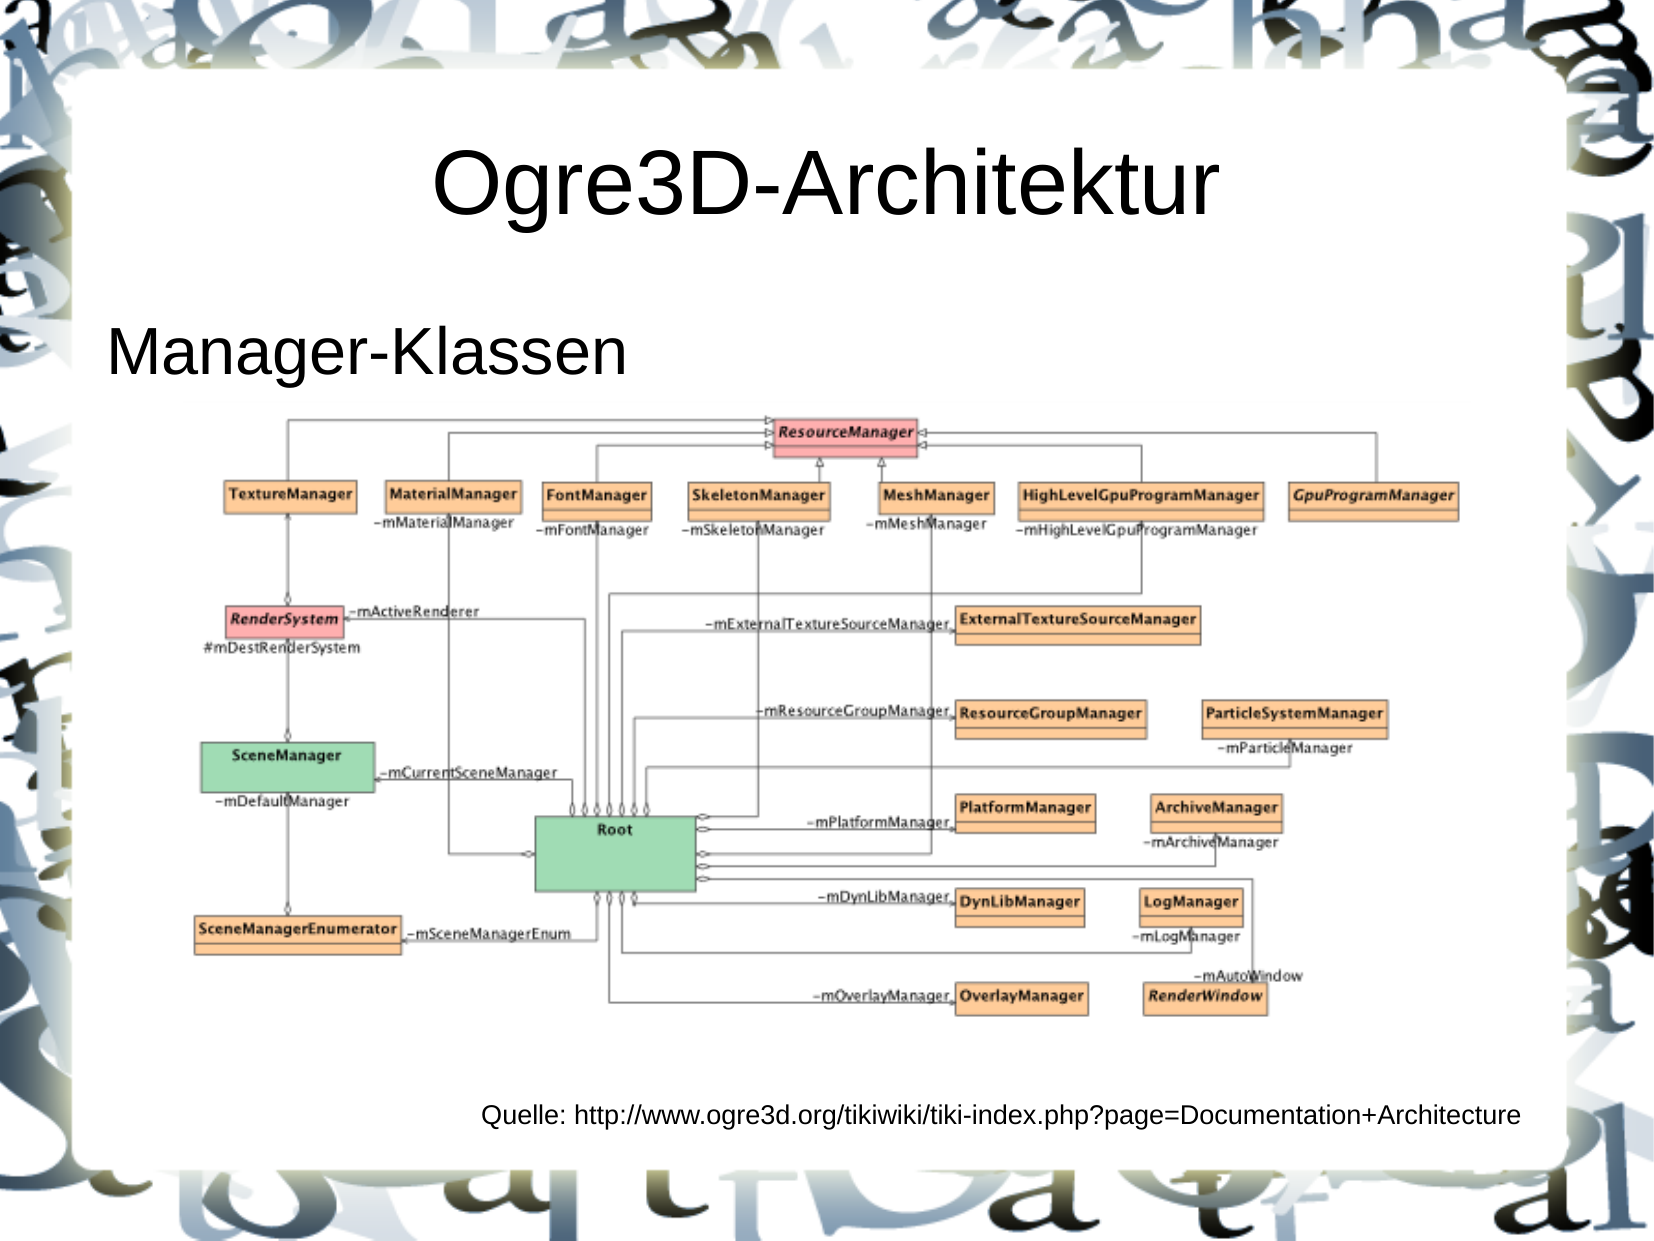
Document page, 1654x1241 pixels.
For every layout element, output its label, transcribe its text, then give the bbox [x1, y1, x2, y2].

list Manager-Klassen [106, 313, 1530, 1034]
text_box Quelle: http://www.ogre3d.org/tikiwiki/tiki-index.php?page=Documentation+Architecture [460, 1092, 1536, 1138]
title Ogre3D-Architektur [82, 78, 1571, 287]
picture [0, 0, 1654, 1241]
